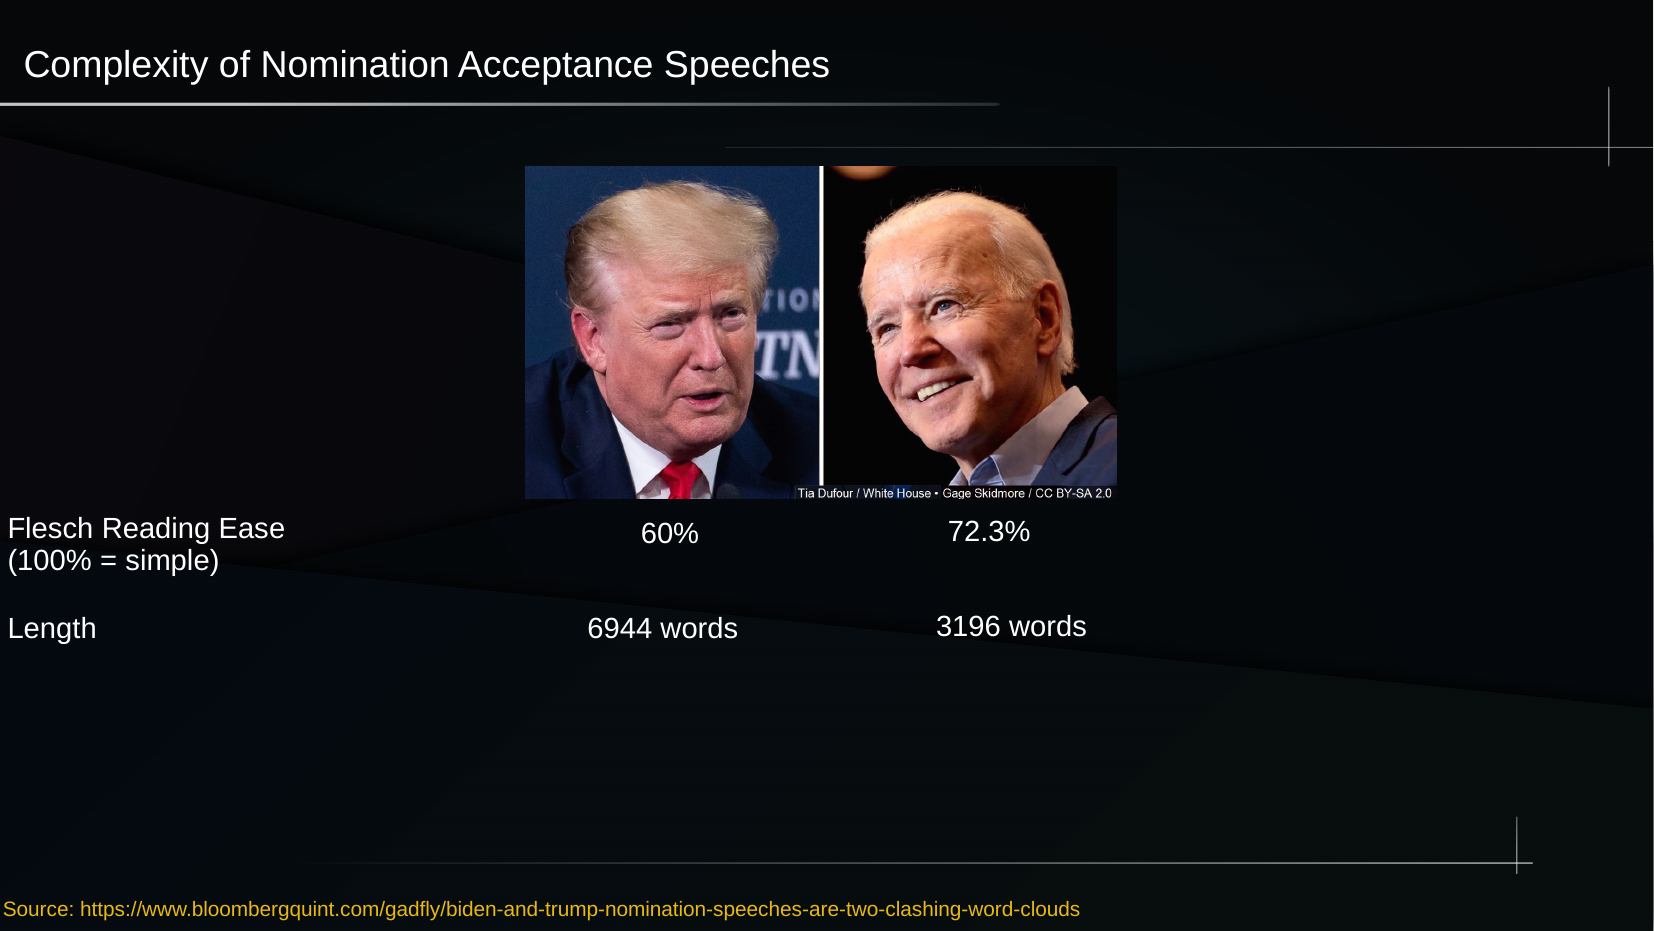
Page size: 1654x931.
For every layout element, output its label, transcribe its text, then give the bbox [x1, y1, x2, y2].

text_box 3196 words [921, 602, 1111, 650]
text_box 72.3% [933, 507, 1063, 588]
title Complexity of Nomination Acceptance Speeches [23, 11, 1589, 119]
picture [0, 0, 1654, 931]
text_box Length [0, 604, 331, 668]
text_box Source: https://www.bloombergquint.com/gadfly/biden-and-trump-nomination-speeches-are-two-clashing-word-clouds [0, 890, 1264, 929]
text_box 60% [625, 510, 721, 573]
text_box 6944 words [572, 604, 762, 652]
text_box Flesch Reading Ease (100% = simple) [0, 504, 331, 585]
